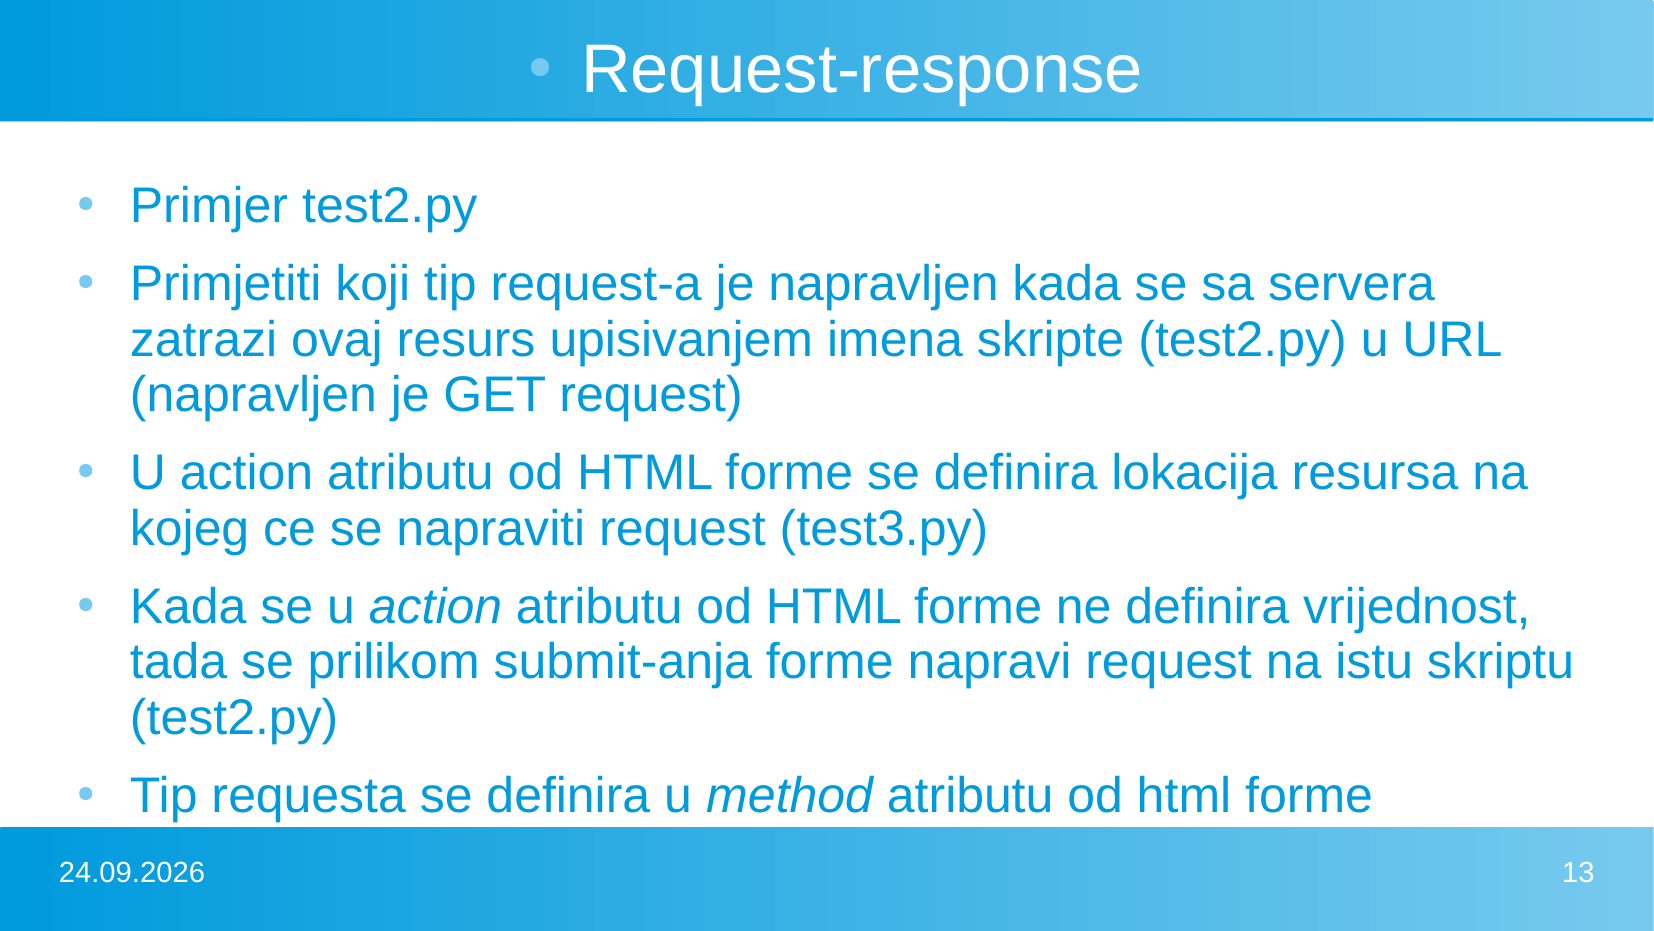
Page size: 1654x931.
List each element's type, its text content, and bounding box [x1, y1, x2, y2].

list Primjer test2.py Primjetiti koji tip request-a je napravljen kada se sa servera zatrazi ovaj resurs upisivanjem imena skripte (test2.py) u URL (napravljen je GET request) U action atributu od HTML forme se definira lokacija resursa na kojeg ce se napraviti request (test3.py) Kada se u action atributu od HTML forme ne definira vrijednost, tada se prilikom submit-anja forme napravi request na istu skriptu (test2.py) Tip requesta se definira u method atributu od html forme [59, 177, 1595, 768]
title Request-response [59, 29, 1595, 108]
